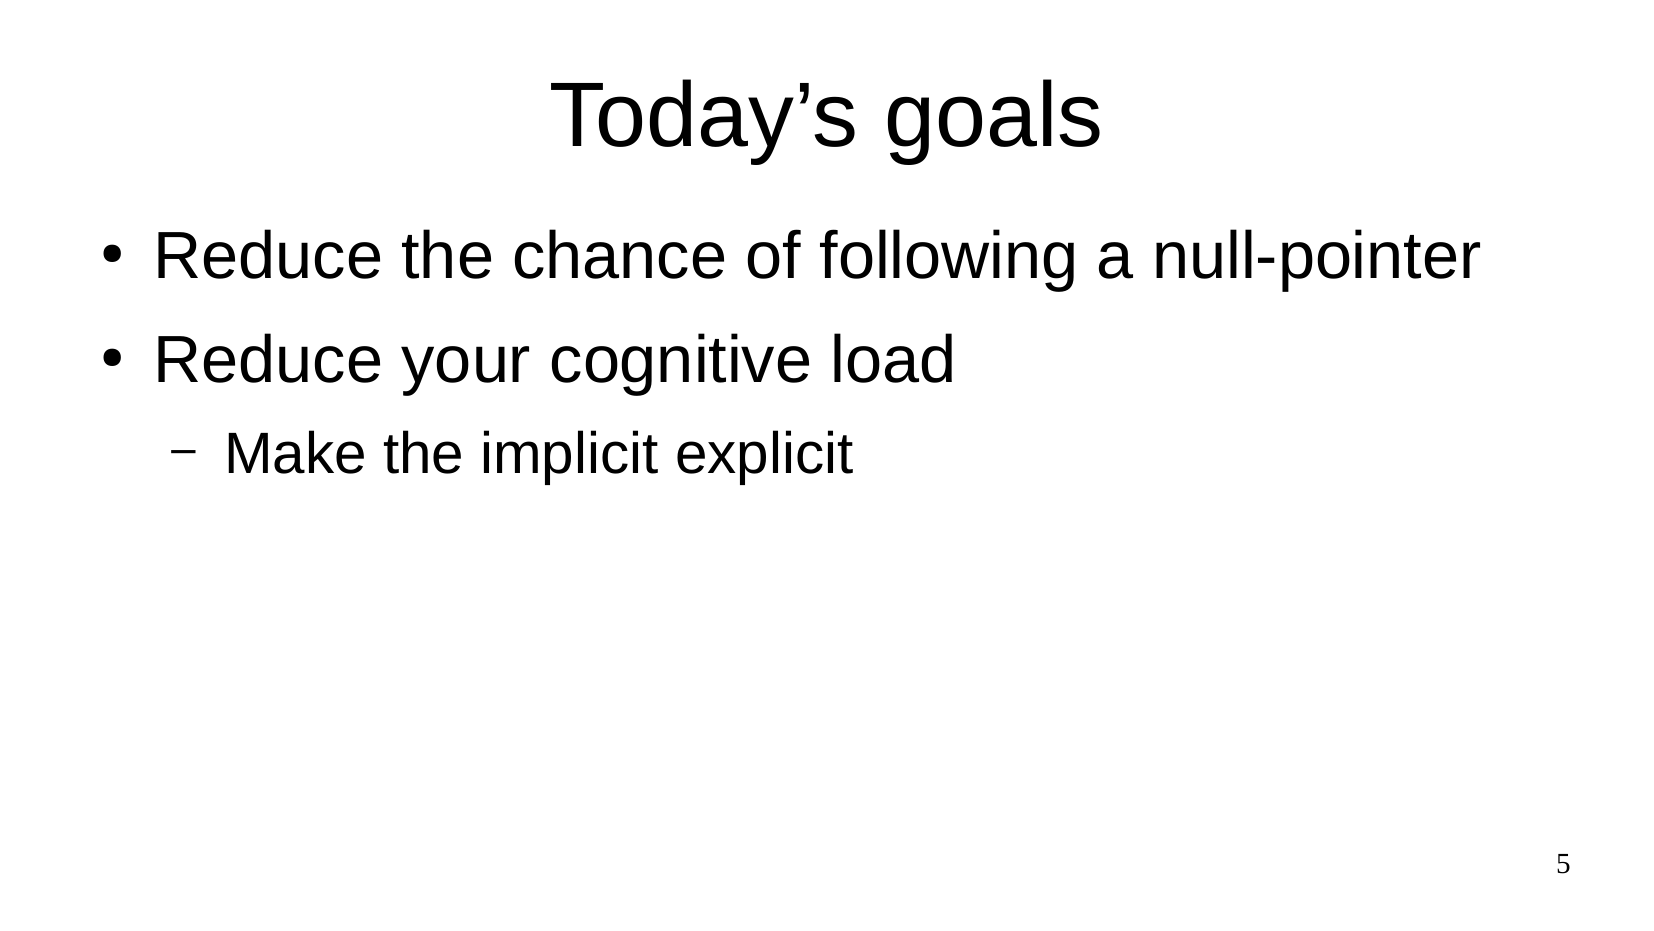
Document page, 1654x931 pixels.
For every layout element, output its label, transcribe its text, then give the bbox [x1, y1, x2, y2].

title Today’s goals [82, 37, 1571, 193]
list Reduce the chance of following a null-pointer Reduce your cognitive load Make the implicit explicit [82, 217, 1571, 758]
